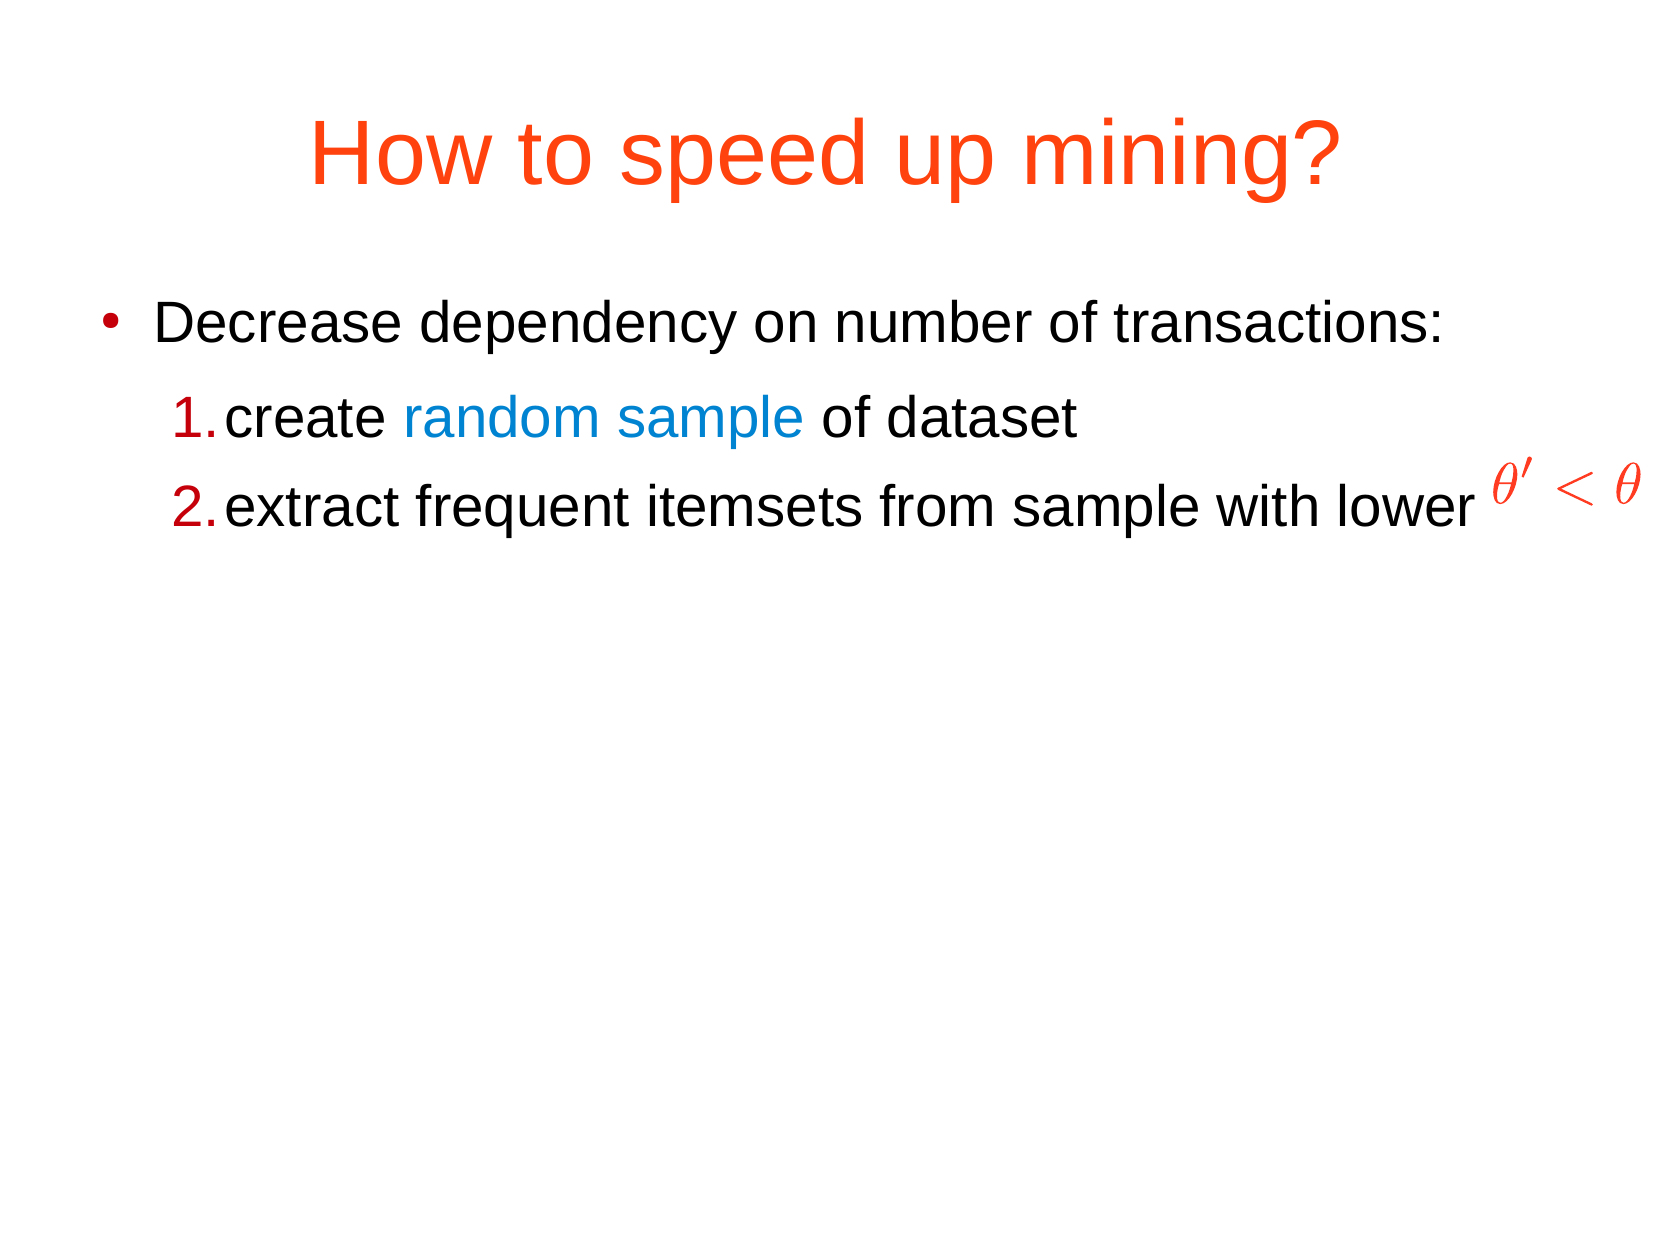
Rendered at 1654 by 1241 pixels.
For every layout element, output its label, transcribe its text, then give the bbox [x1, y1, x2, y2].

title How to speed up mining? [82, 49, 1571, 257]
picture [1493, 456, 1641, 506]
list Decrease dependency on number of transactions: create random sample of dataset extract frequent itemsets from sample with lower [82, 290, 1538, 1171]
